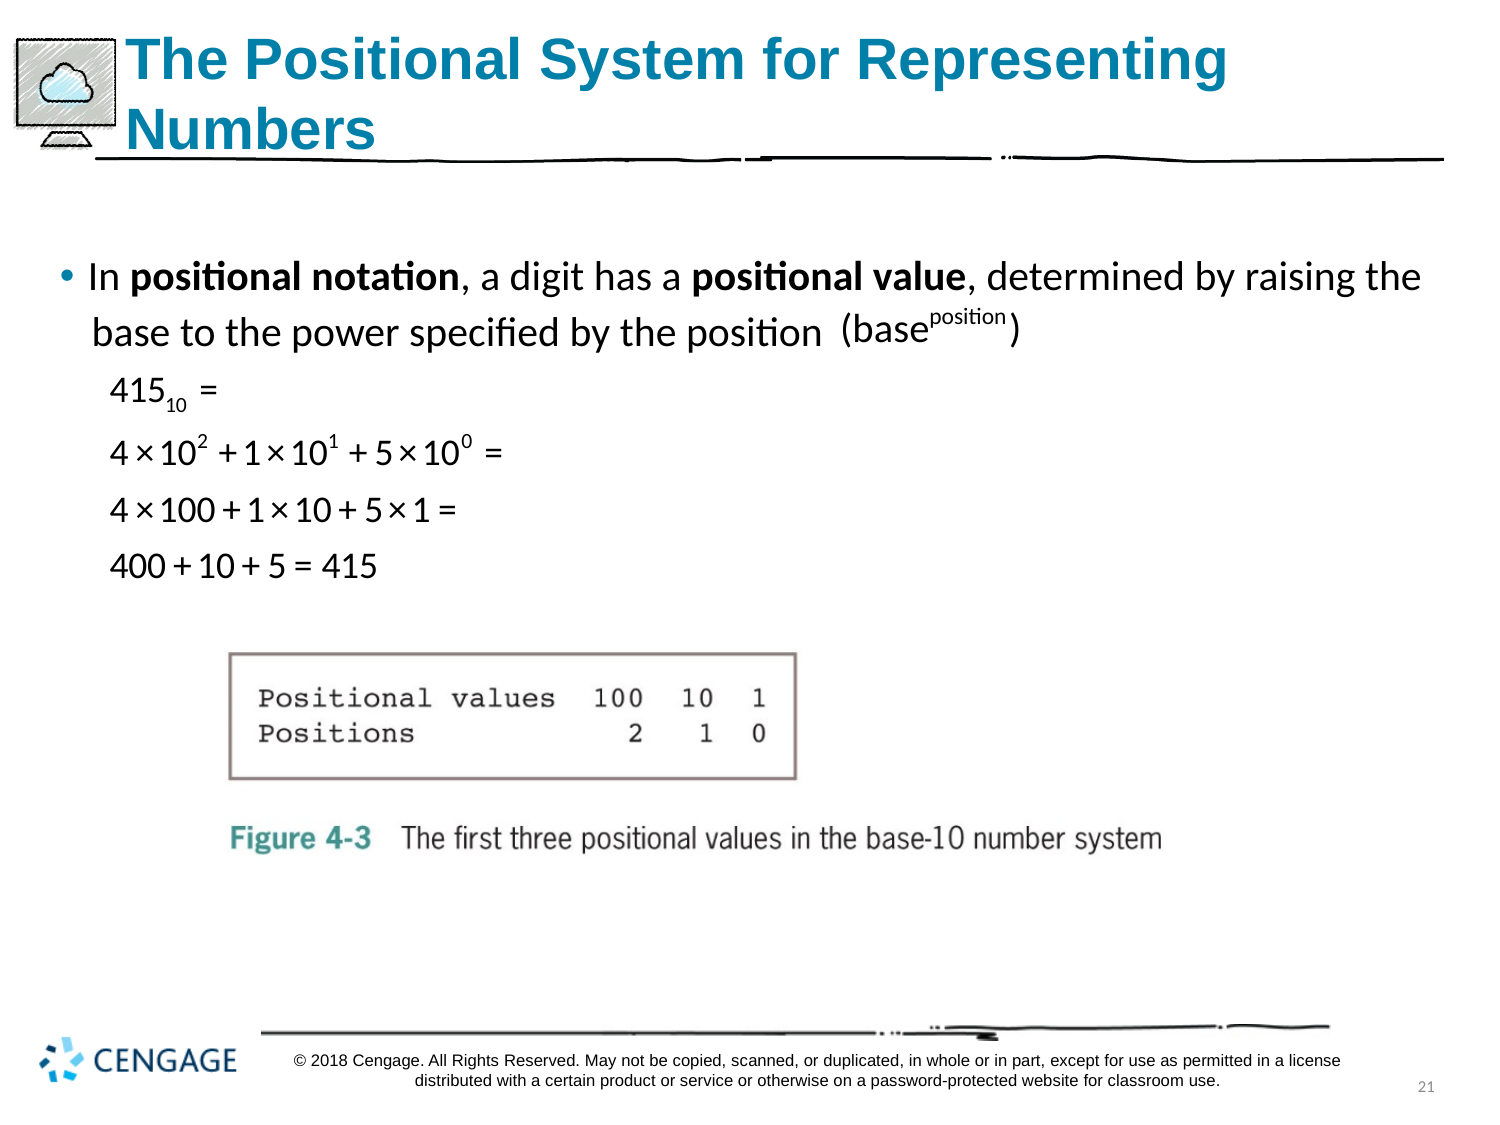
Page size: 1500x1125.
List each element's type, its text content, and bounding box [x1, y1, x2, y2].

list base to the power specified by the position [91, 308, 825, 357]
list In positional notation, a digit has a positional value, determined by raising the [59, 252, 1441, 301]
picture [261, 1024, 1331, 1041]
chart [104, 366, 509, 587]
title The Positional System for Representing Numbers [125, 20, 1442, 162]
picture [154, 155, 1444, 163]
picture [13, 36, 117, 151]
picture [19, 1023, 249, 1095]
picture [225, 649, 1164, 859]
chart [835, 298, 1026, 360]
footer © 2018 Cengage. All Rights Reserved. May not be copied, scanned, or duplicated, in whole or in part, except for use as permitted in a license distributed with a certain product or service or otherwise on a password-protected website for classroom use. [262, 1049, 1375, 1090]
